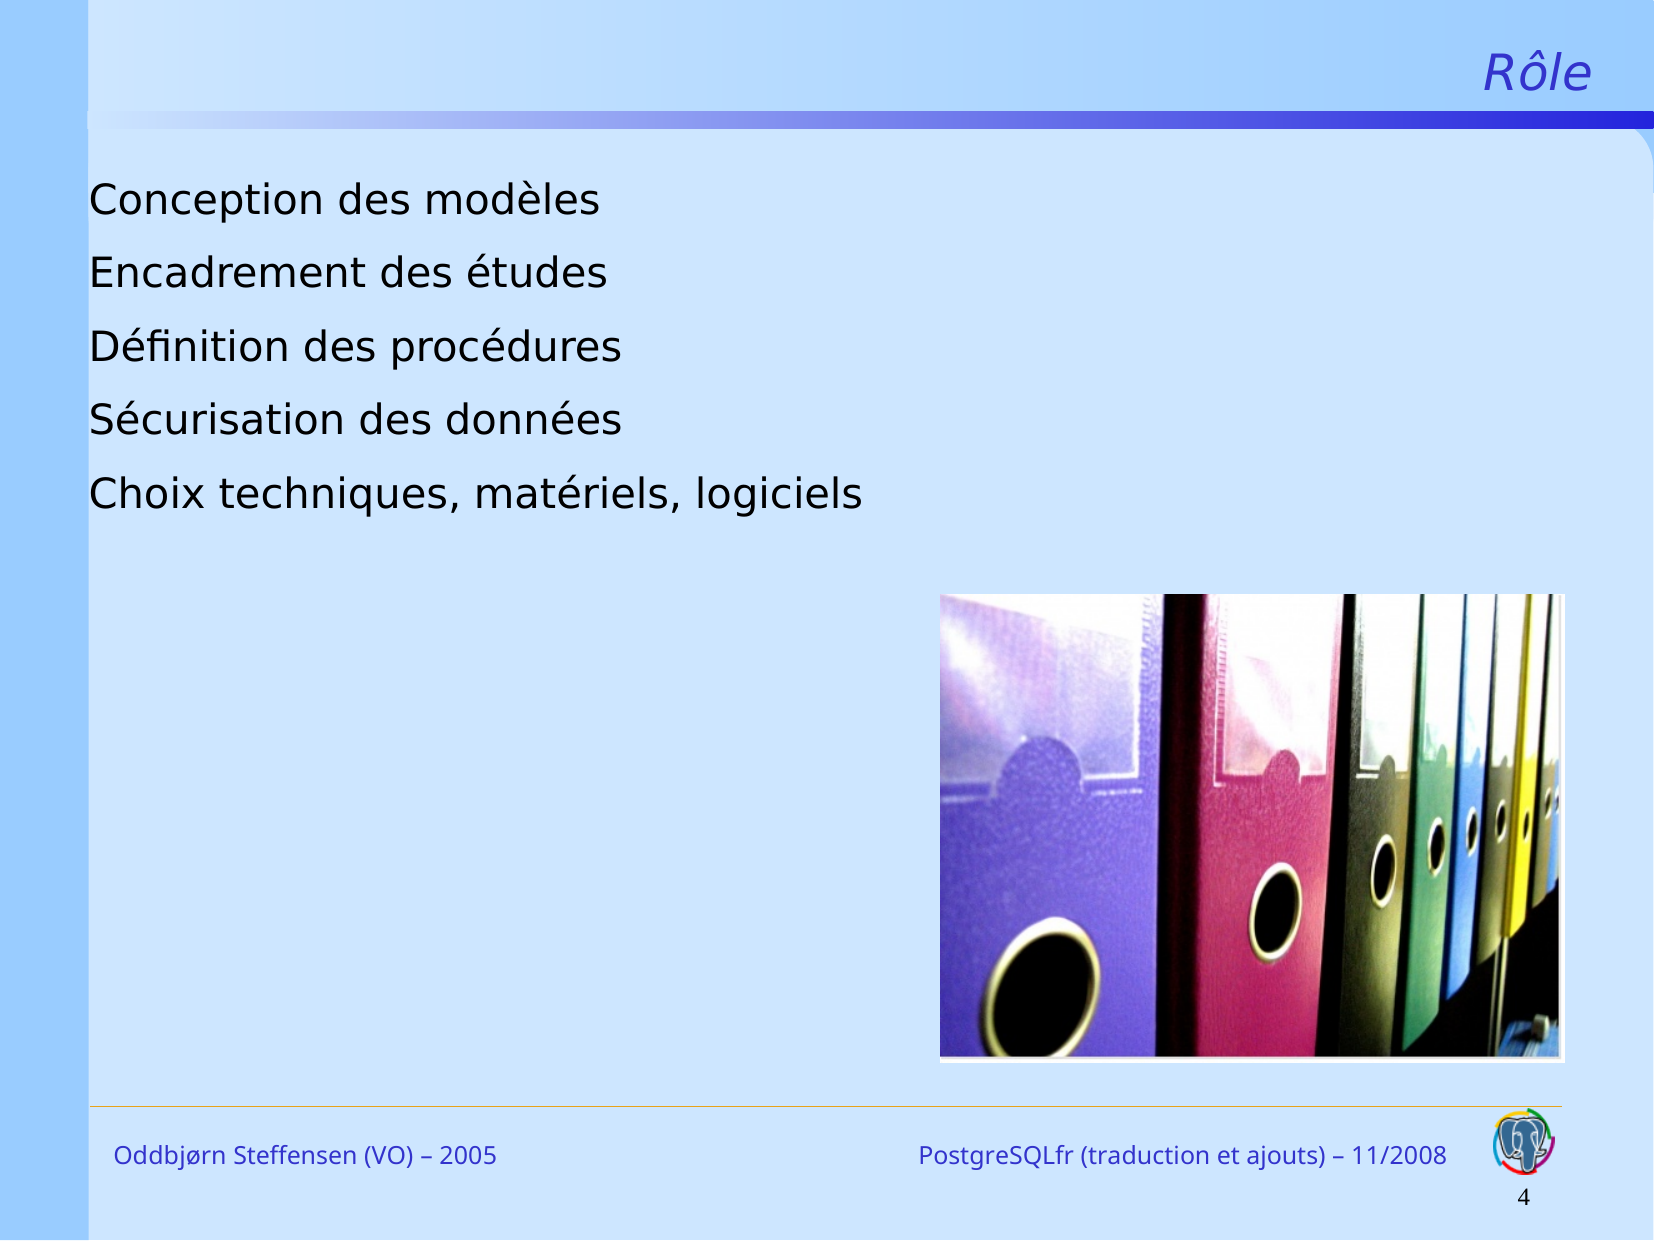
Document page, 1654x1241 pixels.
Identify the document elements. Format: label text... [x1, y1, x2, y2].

picture [1493, 1108, 1555, 1175]
title Rôle [175, 0, 1594, 148]
list Conception des modèles Encadrement des études Définition des procédures Sécurisation des données Choix techniques, matériels, logiciels [88, 175, 1547, 1063]
picture [940, 594, 1565, 1063]
